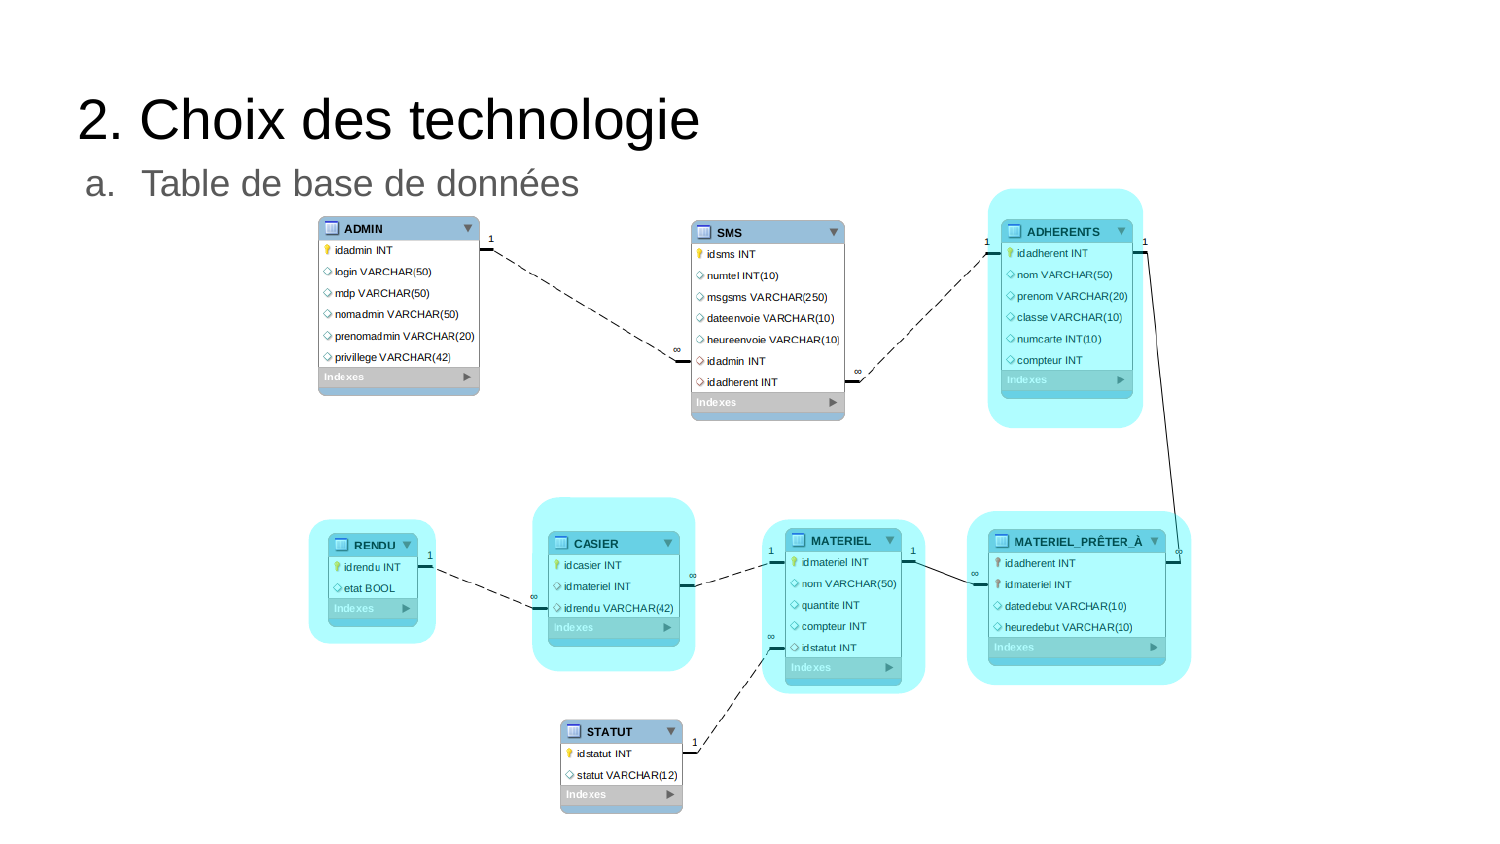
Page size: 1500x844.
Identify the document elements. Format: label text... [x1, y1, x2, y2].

title Choix des technologie [51, 72, 1449, 141]
list Table de base de données [51, 141, 1449, 703]
text_box [762, 519, 926, 694]
text_box [308, 519, 436, 644]
text_box [966, 511, 1192, 686]
picture [308, 206, 1192, 823]
text_box [987, 188, 1144, 429]
text_box [532, 497, 696, 672]
